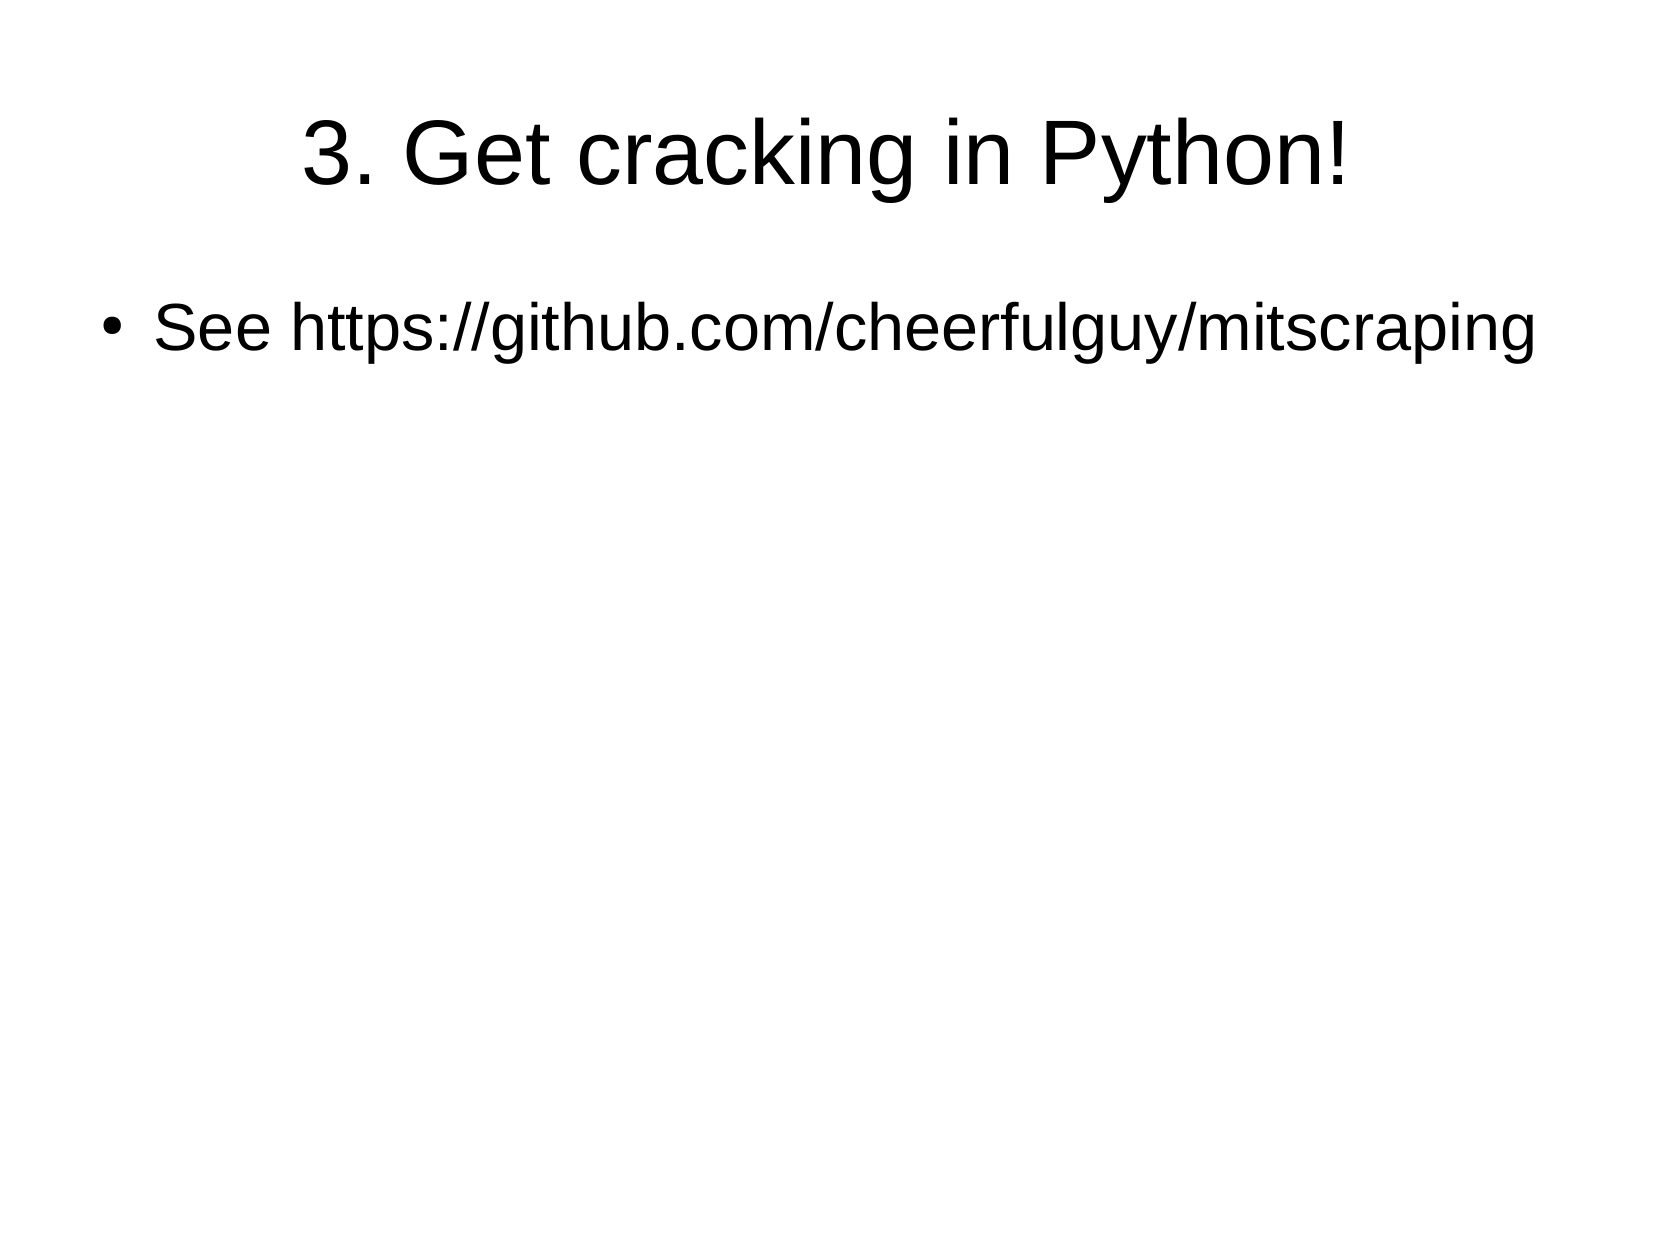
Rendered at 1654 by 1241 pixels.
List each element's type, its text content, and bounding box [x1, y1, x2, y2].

list See https://github.com/cheerfulguy/mitscraping [82, 290, 1571, 1010]
title 3. Get cracking in Python! [82, 49, 1571, 257]
